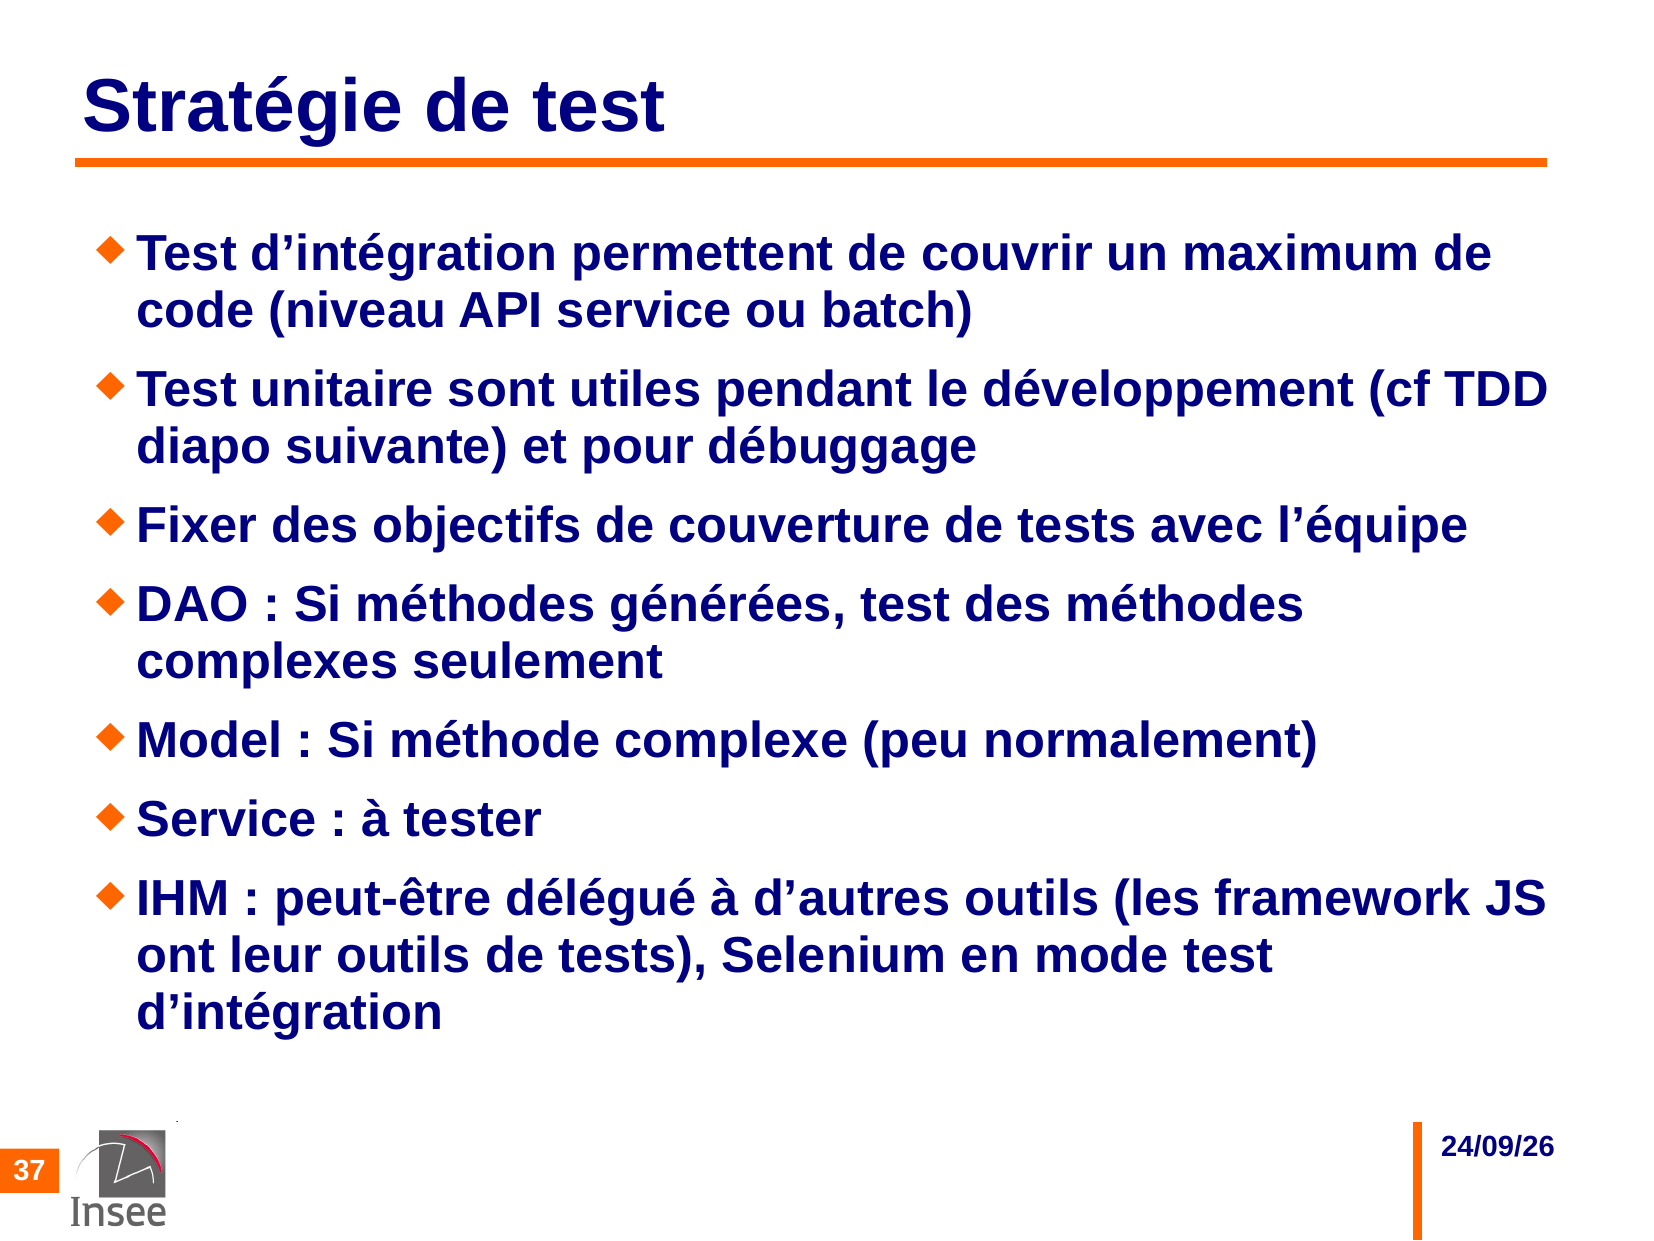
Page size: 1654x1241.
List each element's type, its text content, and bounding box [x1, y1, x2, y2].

list Test d’intégration permettent de couvrir un maximum de code (niveau API service ou batch) Test unitaire sont utiles pendant le développement (cf TDD diapo suivante) et pour débuggage Fixer des objectifs de couverture de tests avec l’équipe DAO : Si méthodes générées, test des méthodes complexes seulement Model : Si méthode complexe (peu normalement) Service : à tester IHM : peut-être délégué à d’autres outils (les framework JS ont leur outils de tests), Selenium en mode test d’intégration [82, 224, 1571, 1051]
picture [62, 1121, 178, 1241]
title Stratégie de test [82, 49, 1619, 163]
